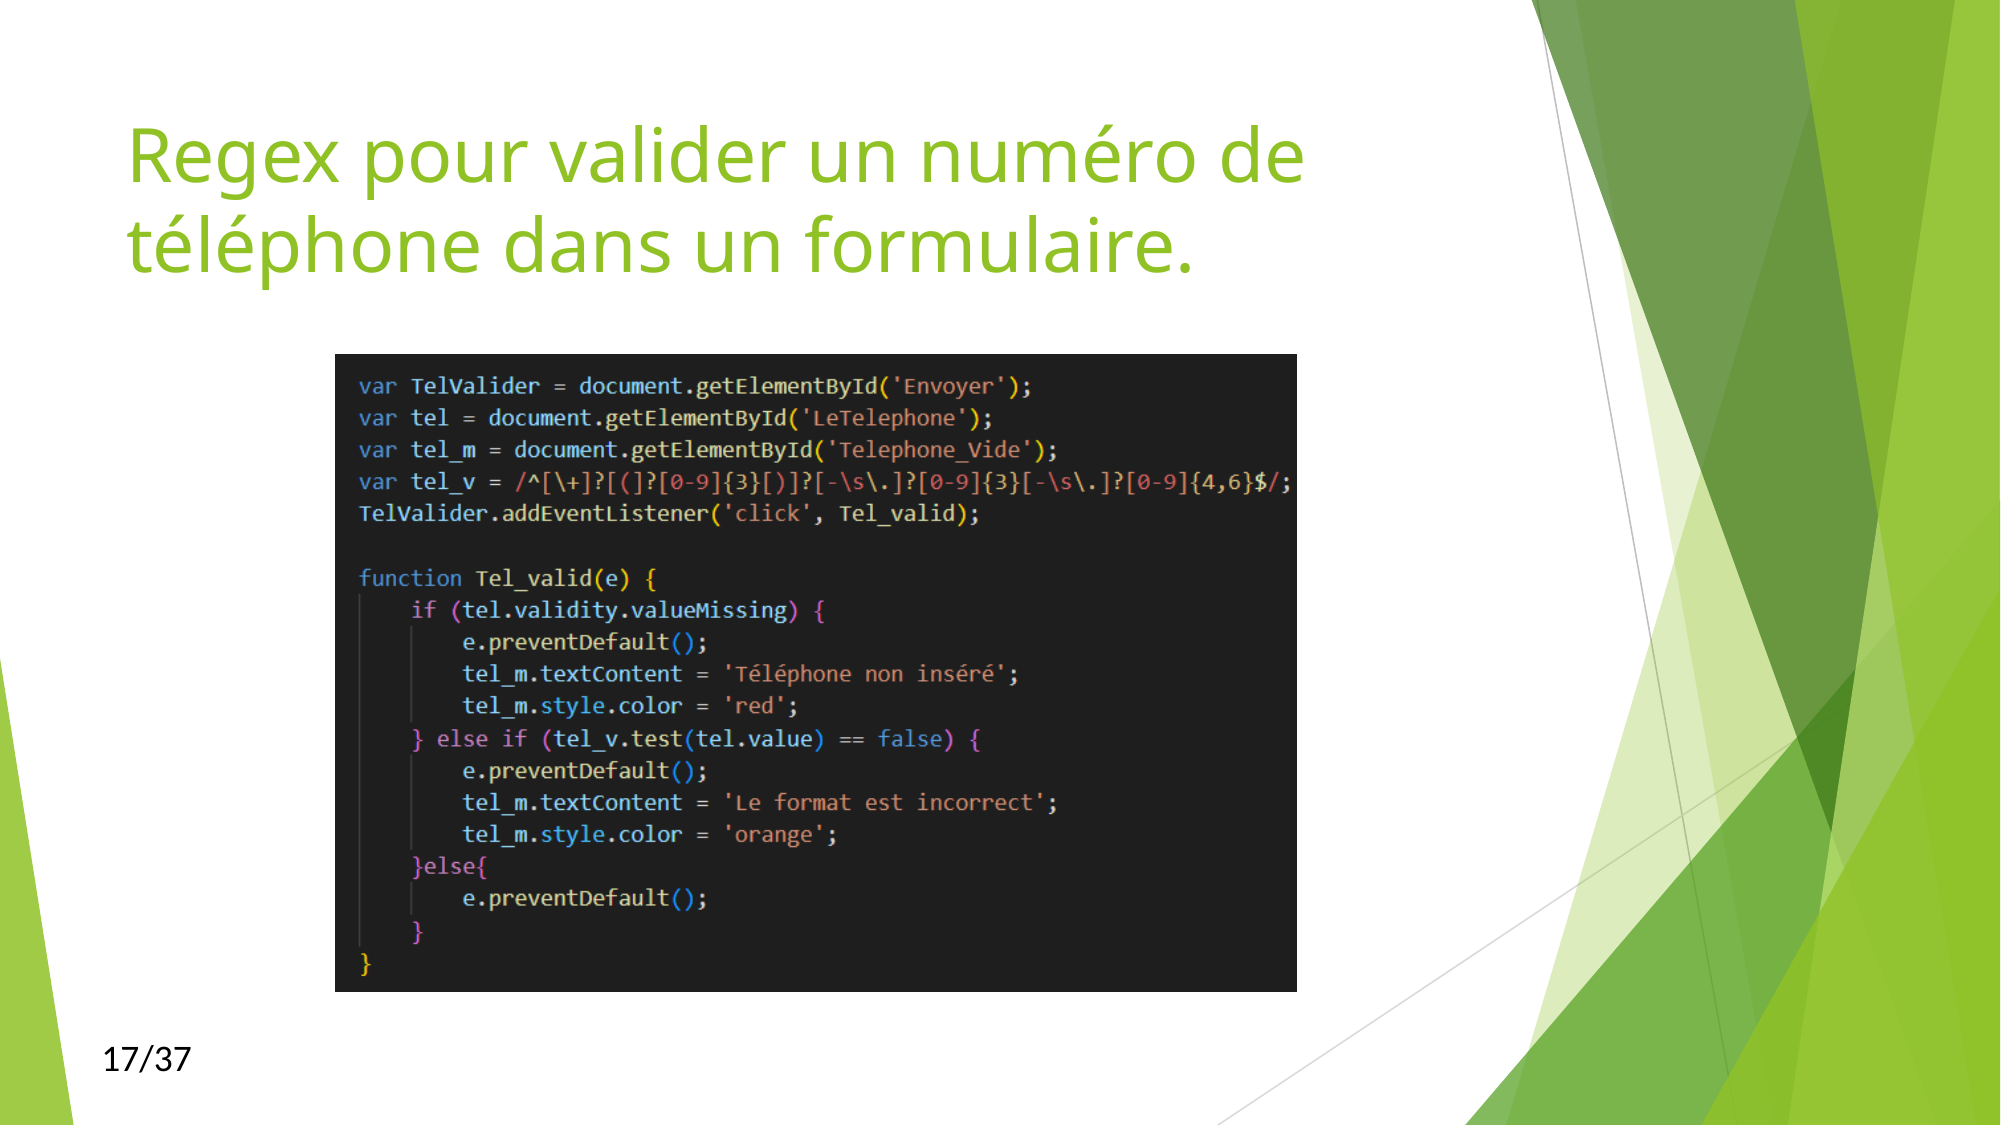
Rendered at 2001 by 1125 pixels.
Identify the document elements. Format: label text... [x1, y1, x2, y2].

text_box 17/37 [86, 1026, 264, 1088]
picture [335, 354, 1297, 992]
title Regex pour valider un numéro de téléphone dans un formulaire. [111, 99, 1522, 317]
